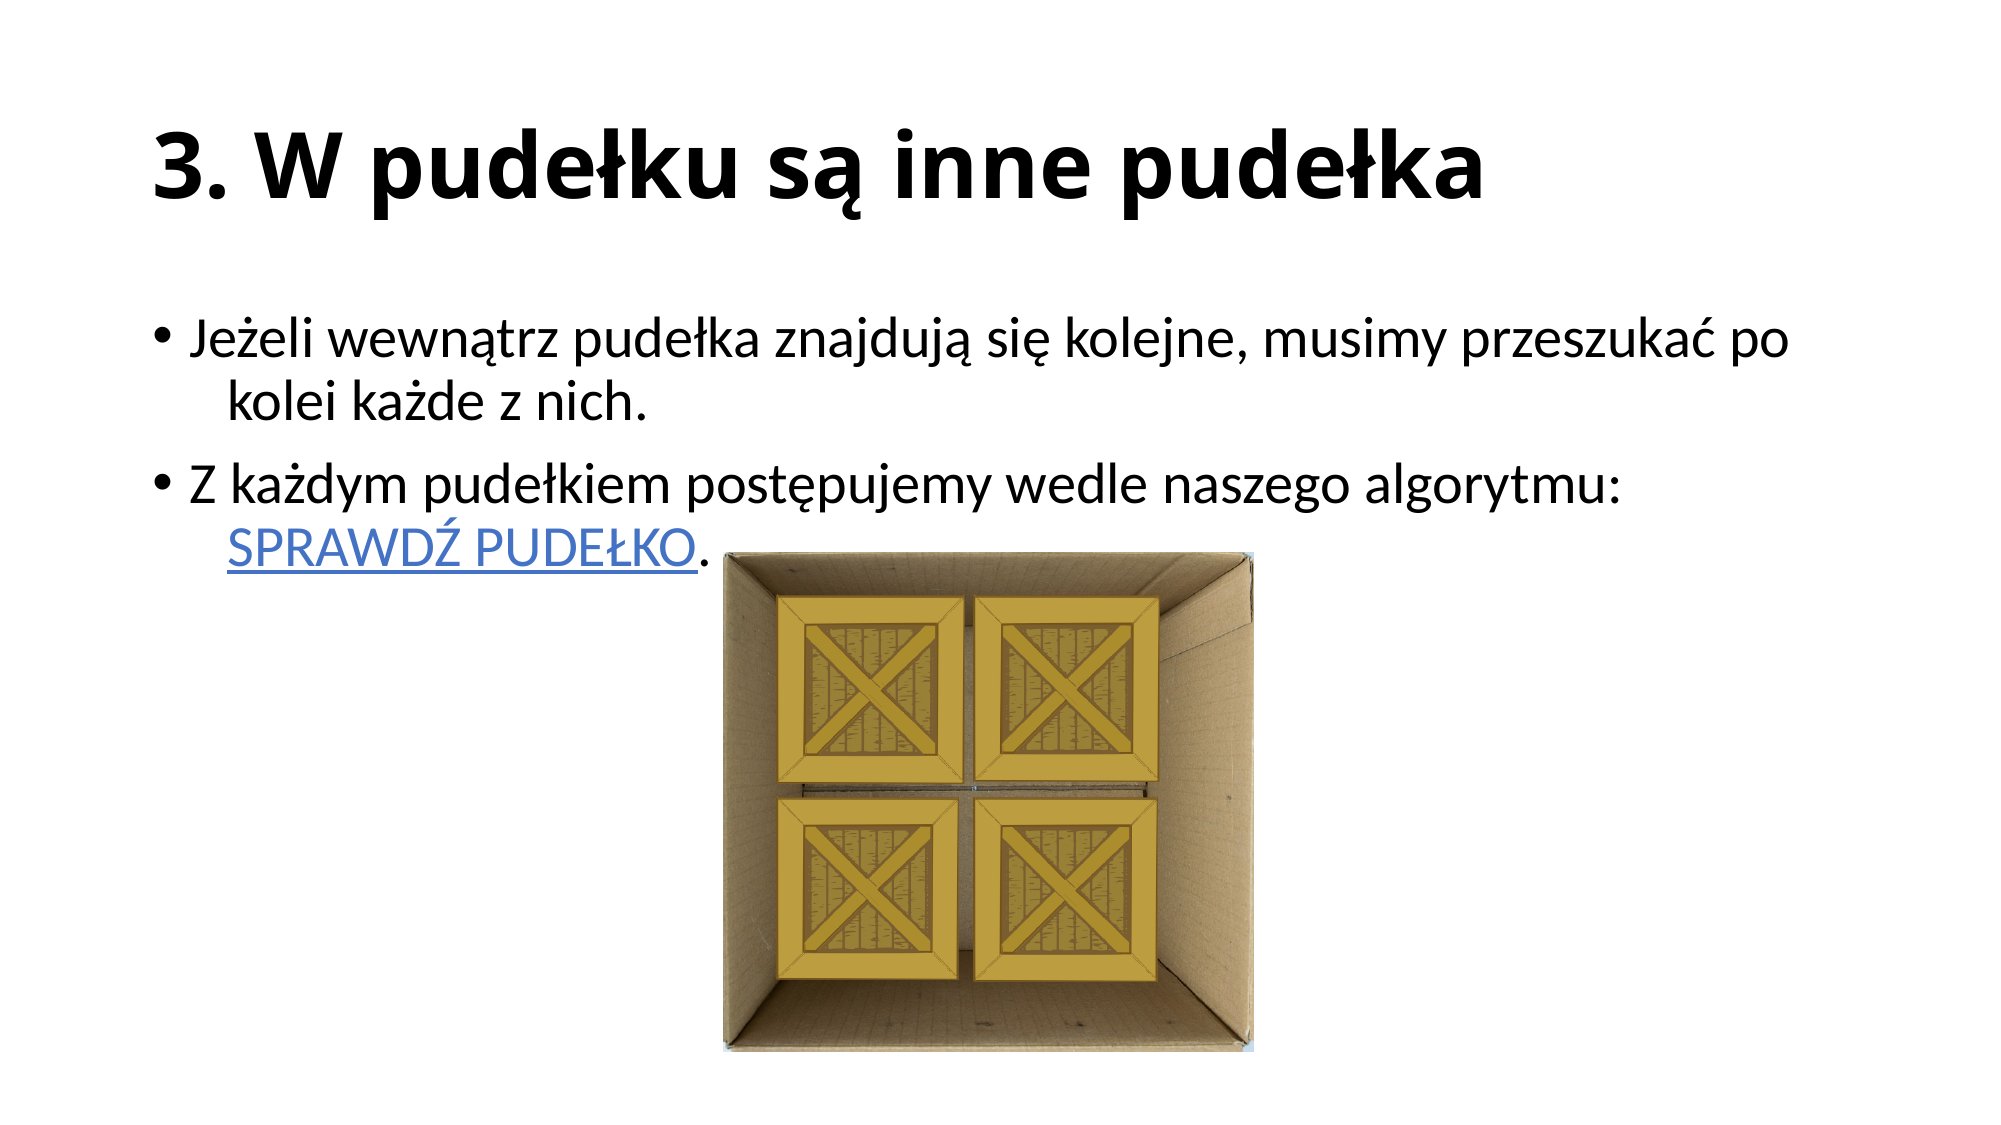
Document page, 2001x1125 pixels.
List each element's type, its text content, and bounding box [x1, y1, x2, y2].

picture [723, 552, 1254, 1052]
title 3. W pudełku są inne pudełka [137, 59, 1863, 278]
list Jeżeli wewnątrz pudełka znajdują się kolejne, musimy przeszukać po kolei każde z nich. Z każdym pudełkiem postępujemy wedle naszego algorytmu: SPRAWDŹ PUDEŁKO. [137, 299, 1863, 1014]
